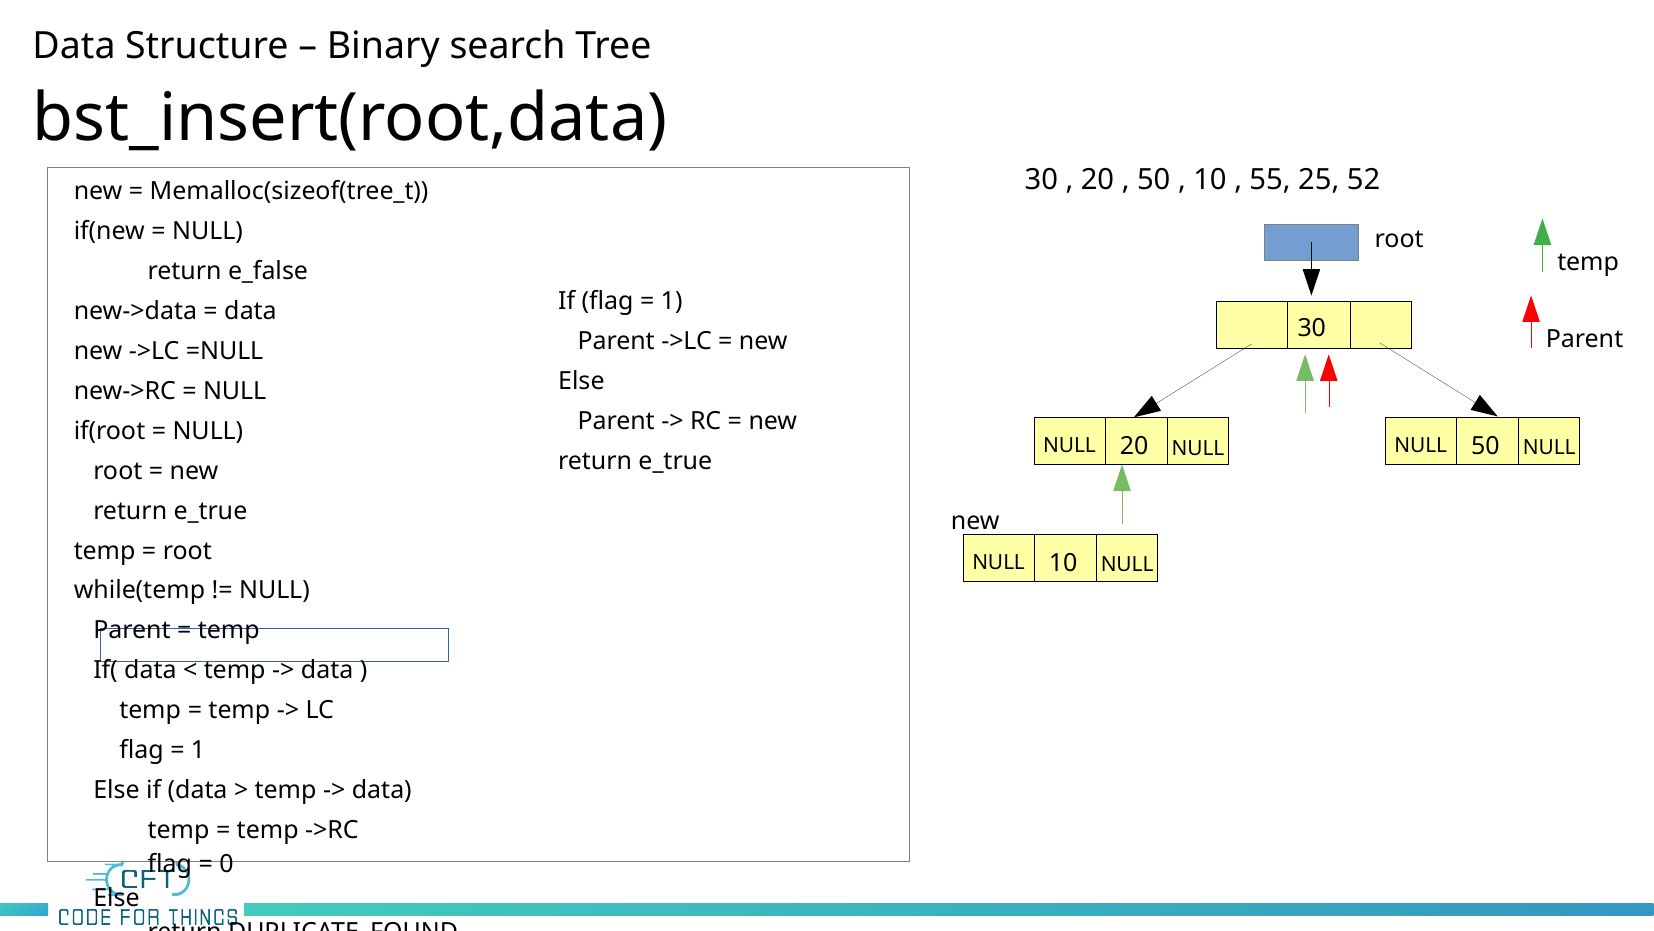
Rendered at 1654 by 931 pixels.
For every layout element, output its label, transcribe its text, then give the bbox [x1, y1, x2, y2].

text_box 20 [1105, 420, 1167, 465]
text_box [1288, 301, 1350, 349]
text_box [603, 167, 910, 862]
text_box [47, 167, 59, 862]
text_box 30 [1282, 302, 1345, 347]
text_box temp [1542, 236, 1638, 281]
text_box [1018, 534, 1034, 540]
text_box 50 [1456, 420, 1519, 465]
text_box [1034, 417, 1105, 423]
text_box new [936, 495, 1018, 540]
text_box NULL [1156, 425, 1241, 465]
text_box NULL [957, 540, 1041, 580]
text_box [1168, 417, 1229, 425]
text_box new = Memalloc(sizeof(tree_t)) if(new = NULL) return e_false new->data = data new ->LC =NULL new->RC = NULL if(root = NULL) root = new return e_true temp = root while(temp != NULL) Parent = temp If( data < temp -> data ) temp = temp -> LC flag = 1 Else if (data > temp -> data) temp = temp ->RC flag = 0 Else return DUPLICATE_FOUND [59, 166, 603, 866]
text_box 30 , 20 , 50 , 10 , 55, 25, 52 [1009, 141, 1536, 201]
text_box NULL [1028, 423, 1112, 463]
picture [59, 866, 237, 925]
text_box root [1359, 212, 1440, 258]
text_box If (flag = 1) Parent ->LC = new Else Parent -> RC = new return e_true [543, 275, 863, 496]
text_box [1216, 301, 1287, 349]
text_box [1385, 417, 1456, 422]
text_box [1264, 224, 1359, 261]
text_box NULL [1508, 425, 1592, 465]
text_box NULL [1086, 542, 1170, 582]
text_box [1519, 417, 1580, 425]
text_box Parent [1531, 313, 1641, 358]
text_box NULL [1379, 422, 1464, 463]
text_box [1097, 534, 1158, 542]
title Data Structure – Binary search Tree bst_insert(root,data) [32, 12, 1184, 166]
text_box [1351, 301, 1412, 349]
text_box 10 [1034, 537, 1096, 582]
